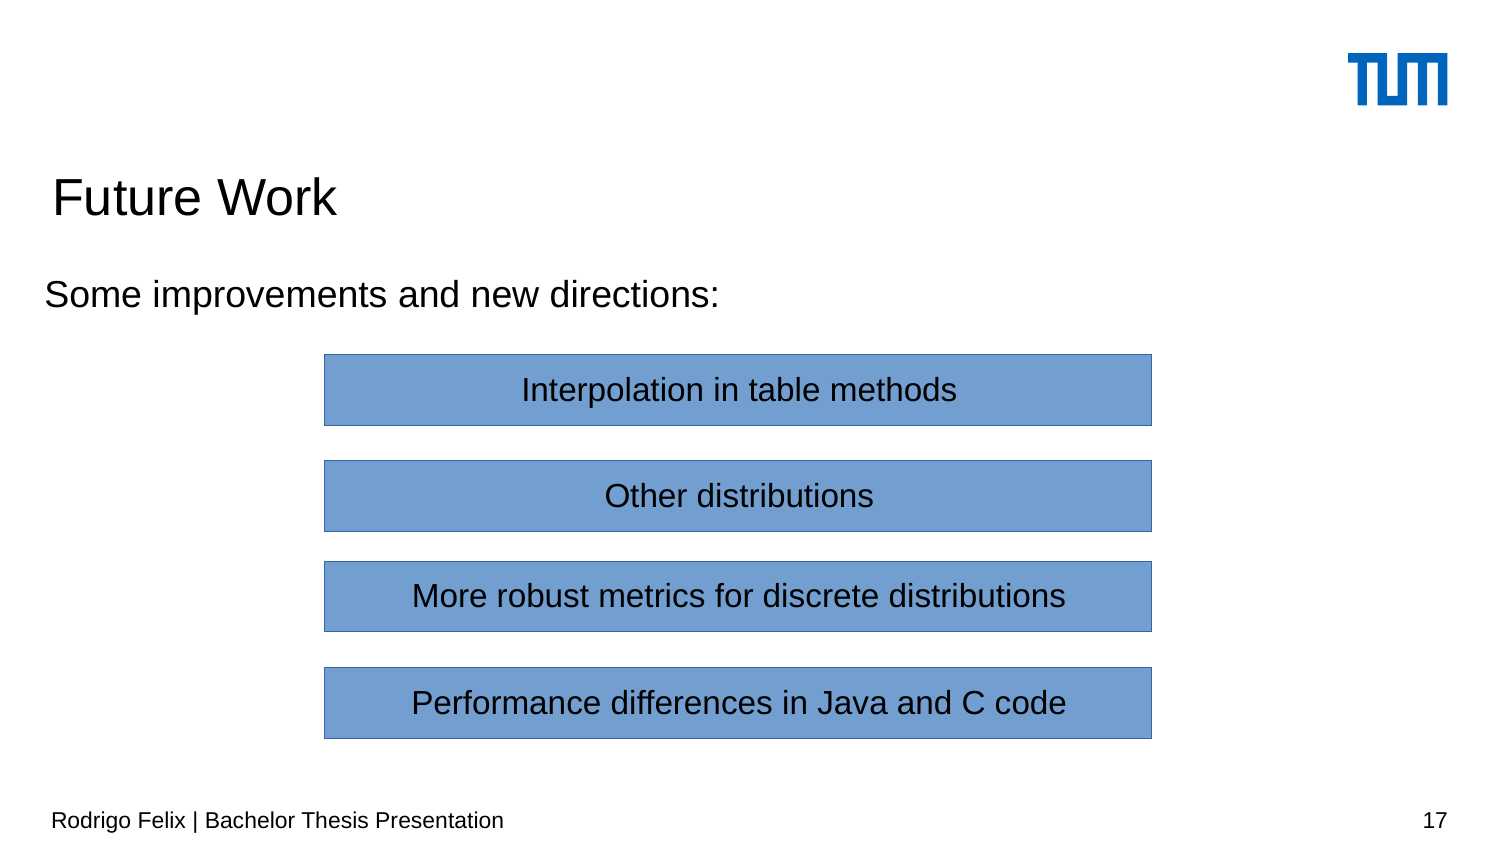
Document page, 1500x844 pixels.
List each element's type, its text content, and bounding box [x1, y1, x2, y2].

title Future Work [52, 159, 1449, 227]
text_box Performance differences in Java and C code [324, 667, 1152, 739]
text_box Other distributions [324, 460, 1152, 532]
text_box Some improvements and new directions: [29, 265, 1447, 407]
text_box Interpolation in table methods [324, 354, 1152, 426]
text_box More robust metrics for discrete distributions [324, 561, 1152, 632]
